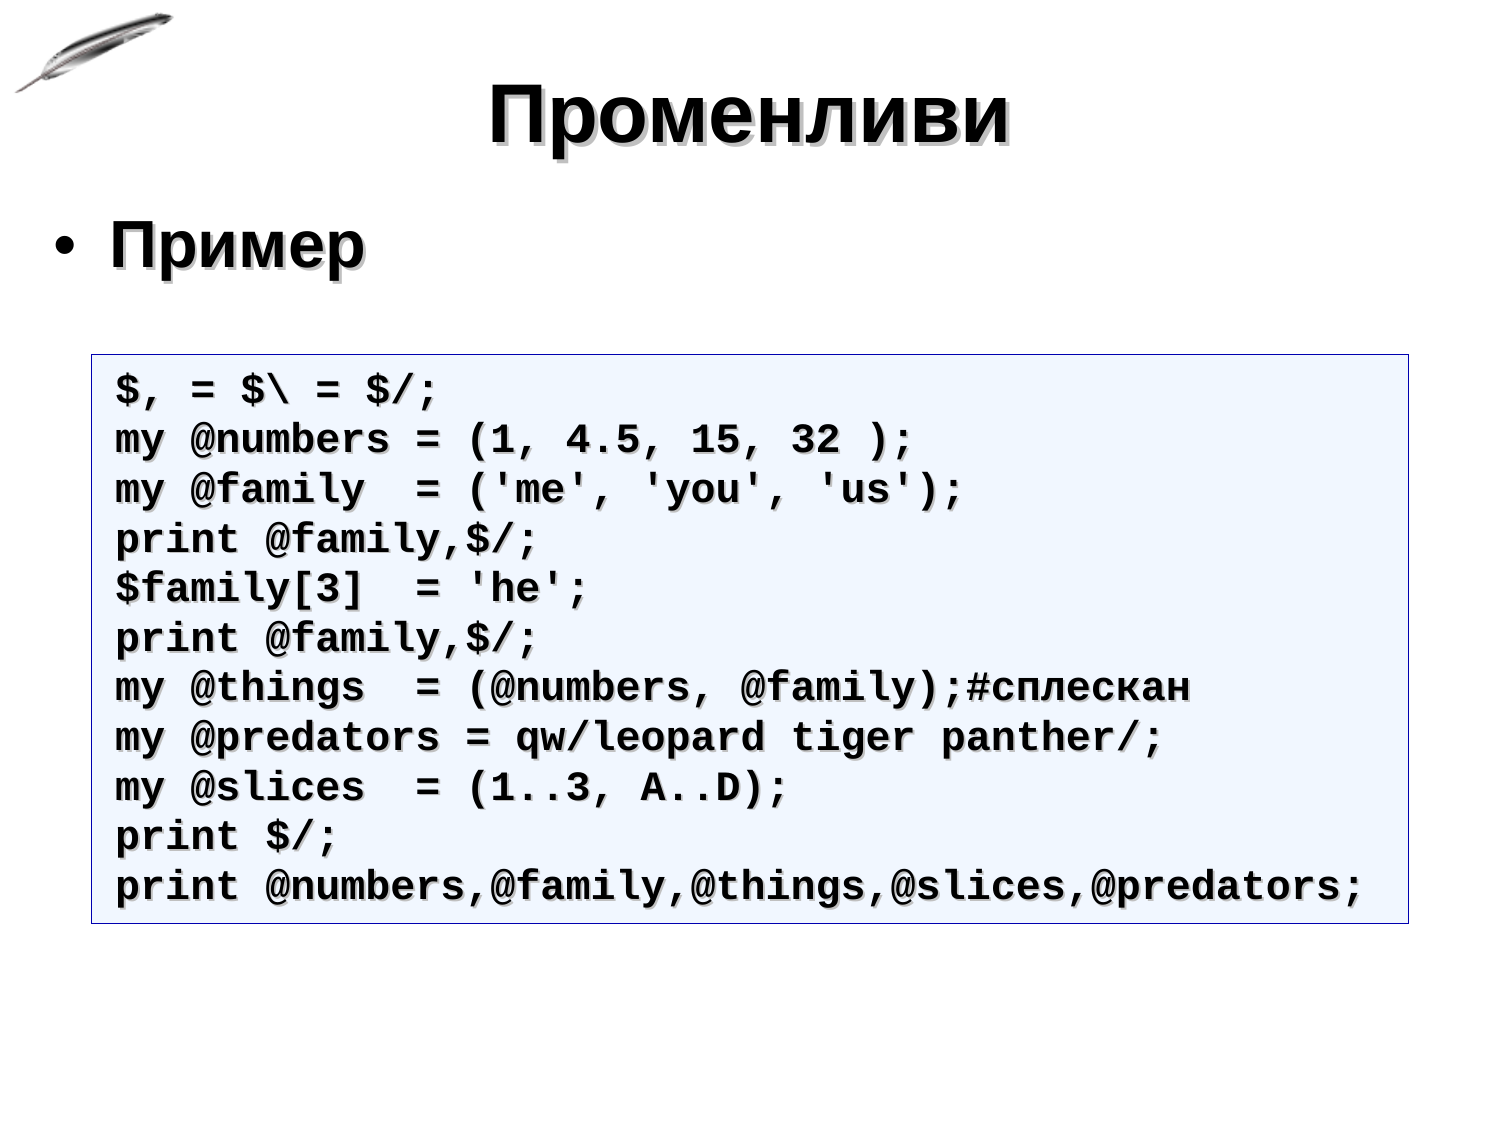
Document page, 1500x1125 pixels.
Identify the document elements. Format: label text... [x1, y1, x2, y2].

picture [11, 11, 179, 95]
title Променливи [295, 0, 1205, 207]
text_box $, = $\ = $/; my @numbers = (1, 4.5, 15, 32 ); my @family = ('me', 'you', 'us'); print @family,$/; $family[3] = 'he'; print @family,$/; my @things = (@numbers, @family);#сплескан my @predators = qw/leopard tiger panther/; my @slices = (1..3, A..D); print $/; print @numbers,@family,@things,@slices,@predators; [91, 354, 1409, 924]
list Пример [53, 207, 1447, 1084]
